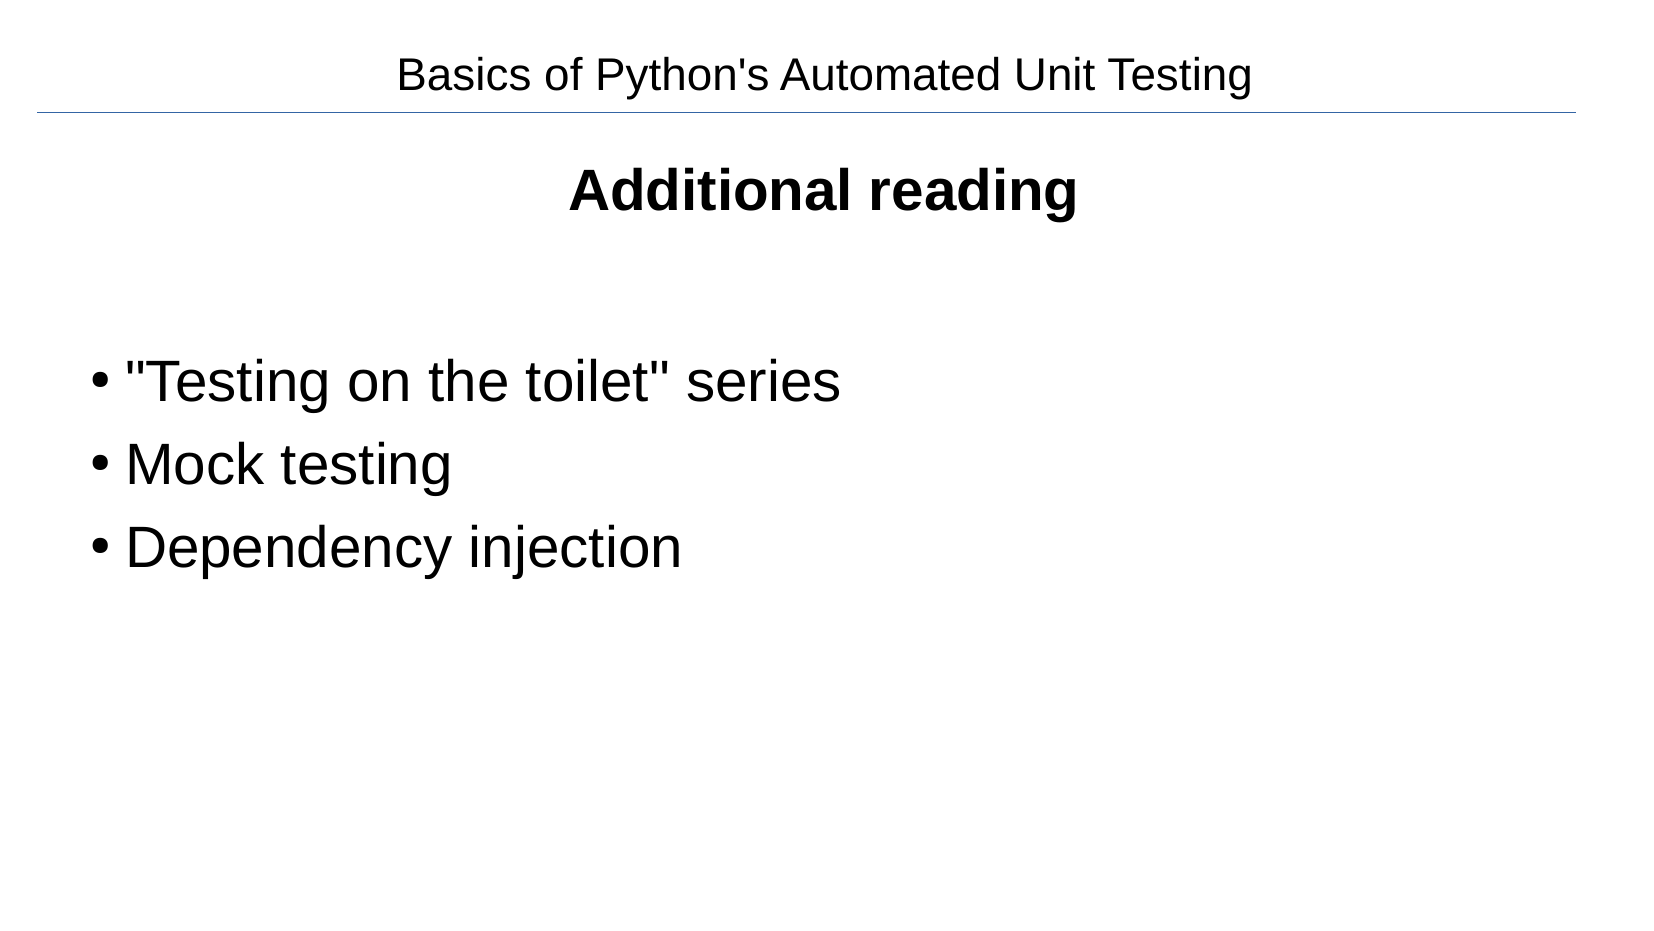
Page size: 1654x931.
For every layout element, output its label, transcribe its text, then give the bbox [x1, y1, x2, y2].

text_box "Testing on the toilet" series Mock testing Dependency injection [75, 258, 1576, 587]
subtitle Basics of Python's Automated Unit Testing [75, 37, 1576, 112]
text_box Additional reading [37, 150, 1576, 230]
